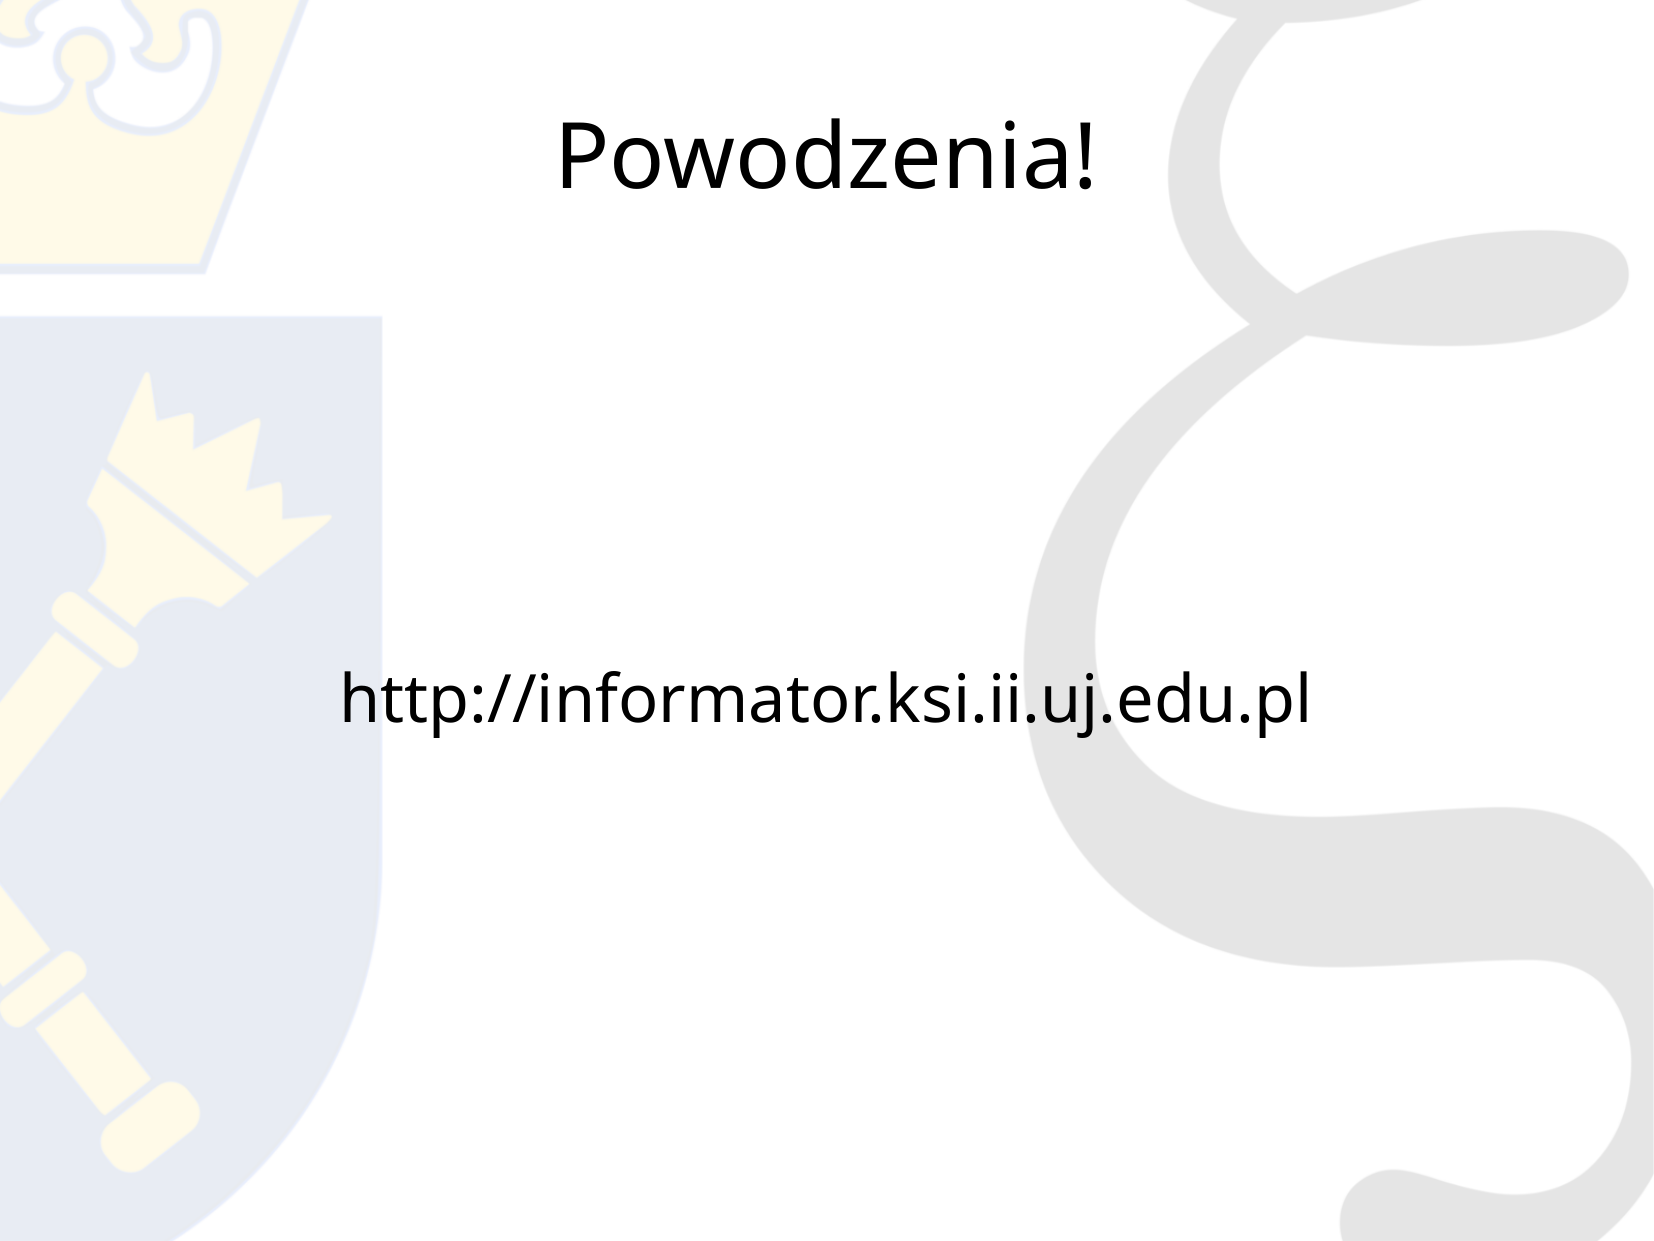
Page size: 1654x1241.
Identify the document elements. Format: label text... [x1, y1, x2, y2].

picture [0, 0, 1654, 1241]
title Powodzenia! [82, 49, 1571, 257]
list http://informator.ksi.ii.uj.edu.pl [82, 290, 1571, 1010]
